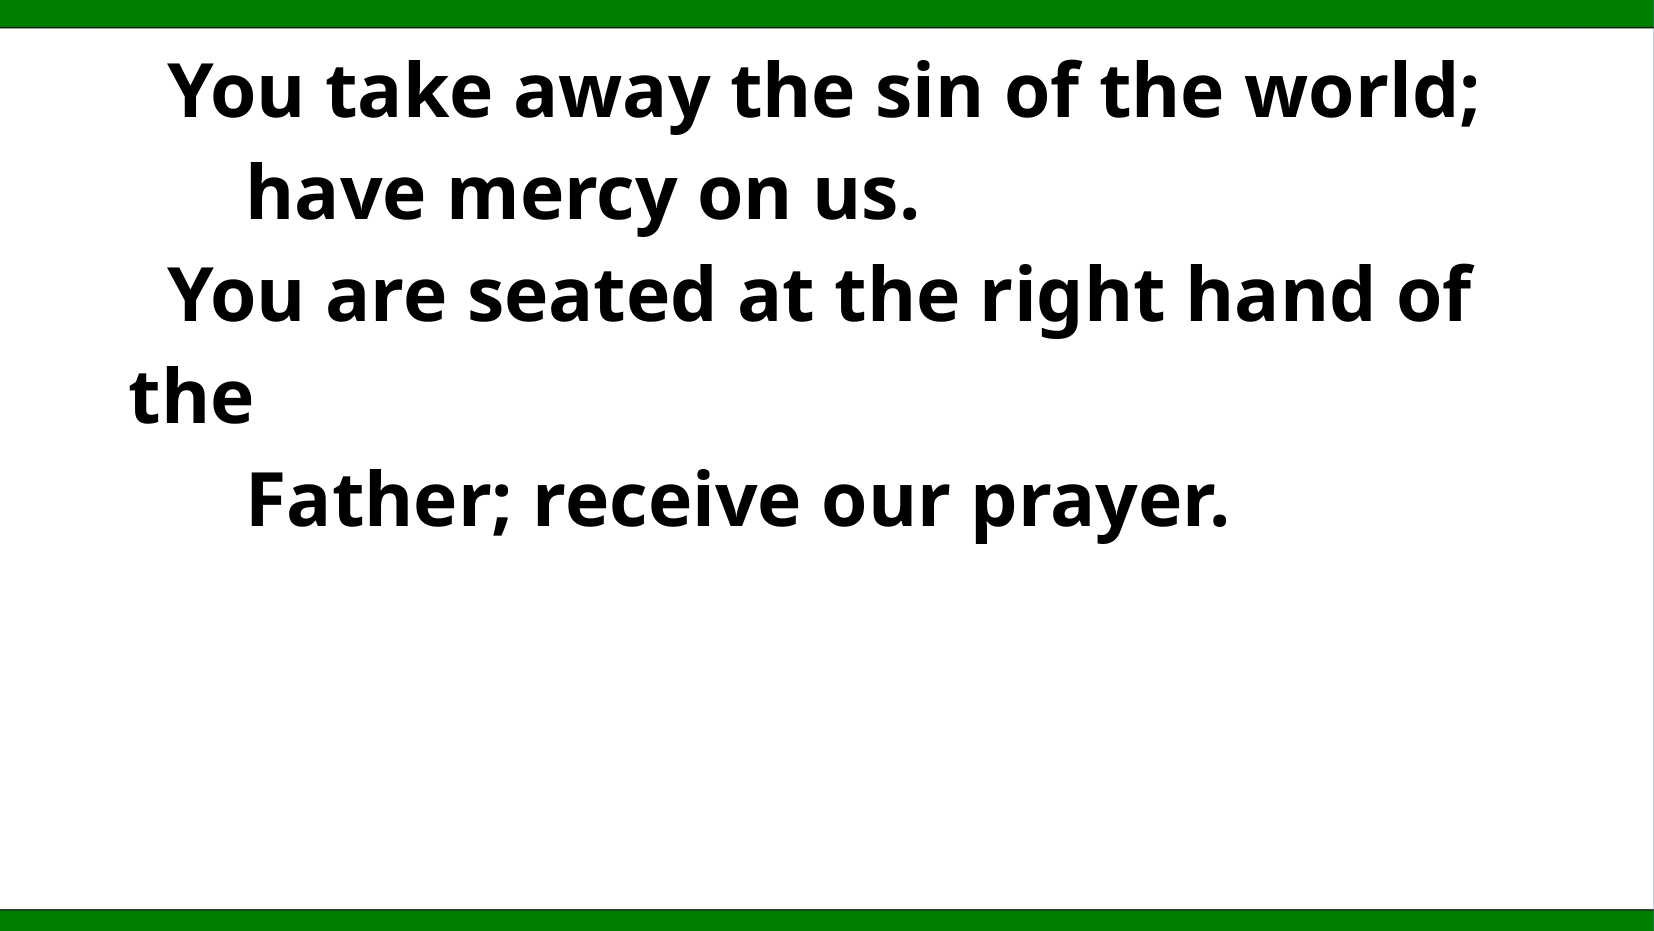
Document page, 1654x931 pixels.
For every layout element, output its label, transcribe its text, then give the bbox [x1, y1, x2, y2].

text_box You take away the sin of the world; have mercy on us. You are seated at the right hand of the Father; receive our prayer. [76, 29, 1592, 528]
picture [0, 0, 1654, 931]
